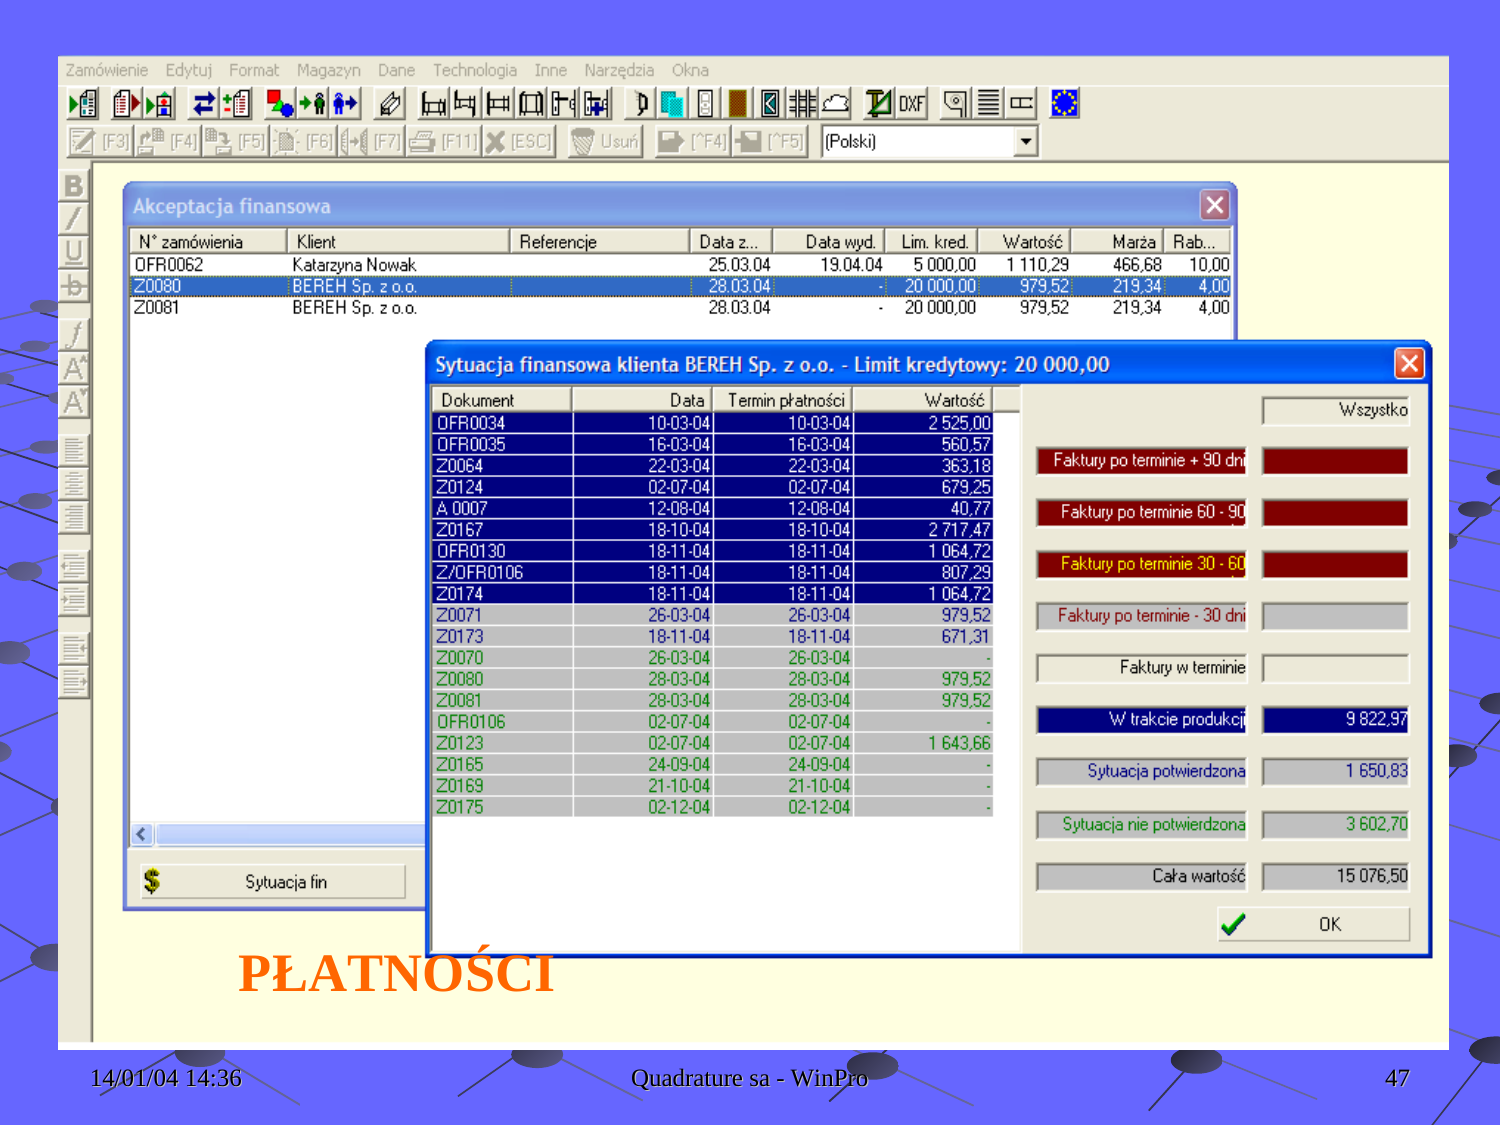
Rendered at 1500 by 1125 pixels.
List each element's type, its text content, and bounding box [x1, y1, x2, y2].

text_box PŁATNOŚCI [238, 947, 557, 1004]
picture [58, 55, 1449, 1050]
